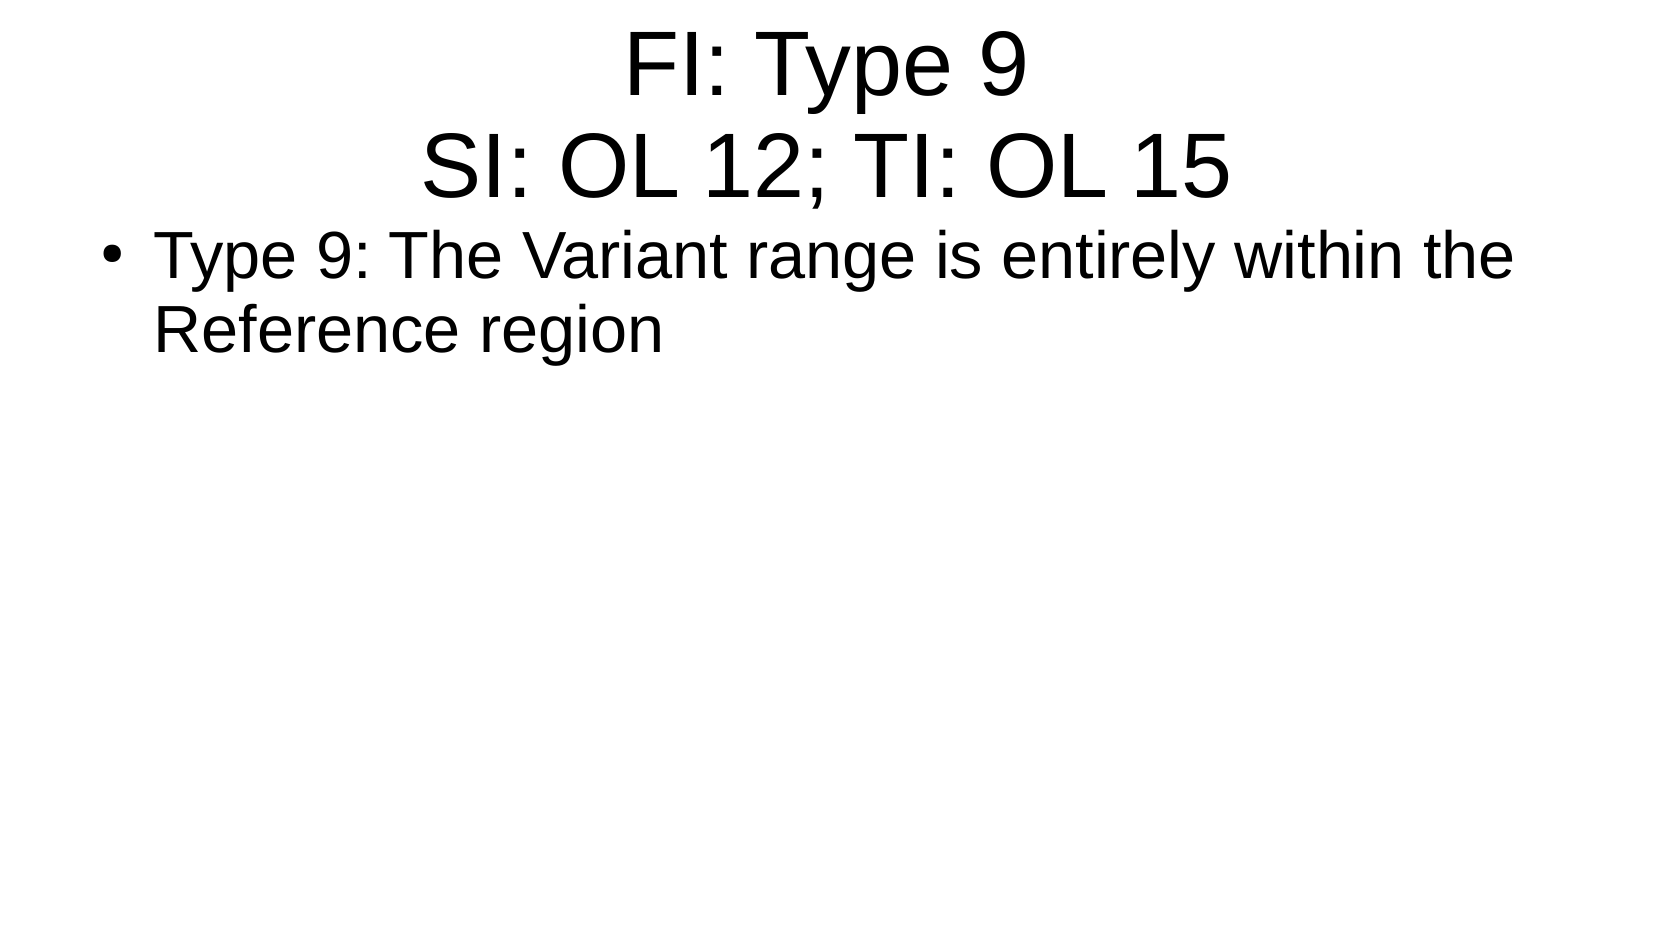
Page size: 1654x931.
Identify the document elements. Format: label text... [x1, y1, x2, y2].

list Type 9: The Variant range is entirely within the Reference region [82, 217, 1571, 758]
title FI: Type 9 SI: OL 12; TI: OL 15 [82, 12, 1571, 217]
